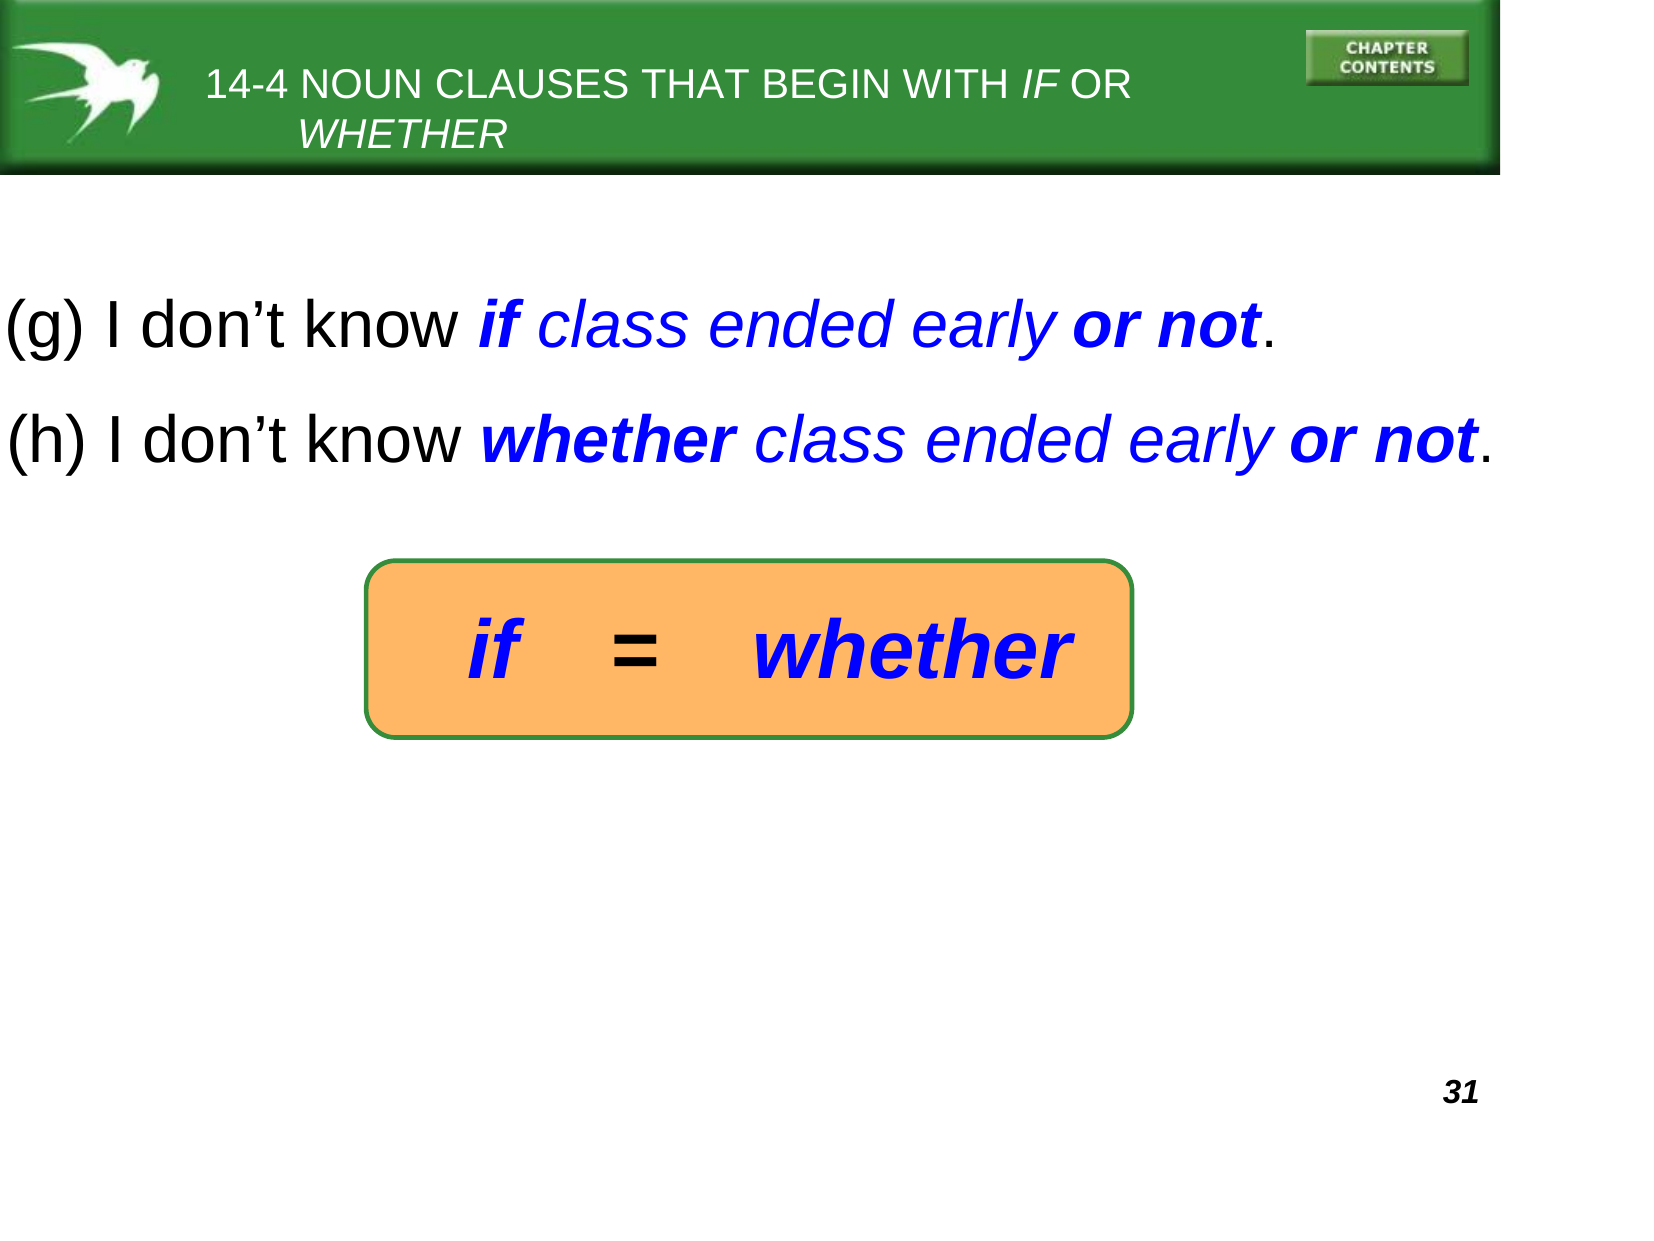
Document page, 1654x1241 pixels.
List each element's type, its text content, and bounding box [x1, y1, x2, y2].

text_box 14-4 NOUN CLAUSES THAT BEGIN WITH IF OR WHETHER [190, 49, 1363, 165]
text_box if = whether [452, 587, 1087, 703]
picture [0, 0, 1500, 175]
text_box (g) I don’t know if class ended early or not. [0, 273, 1293, 370]
text_box [366, 560, 1133, 738]
text_box (h) I don’t know whether class ended early or not. [0, 388, 1510, 484]
